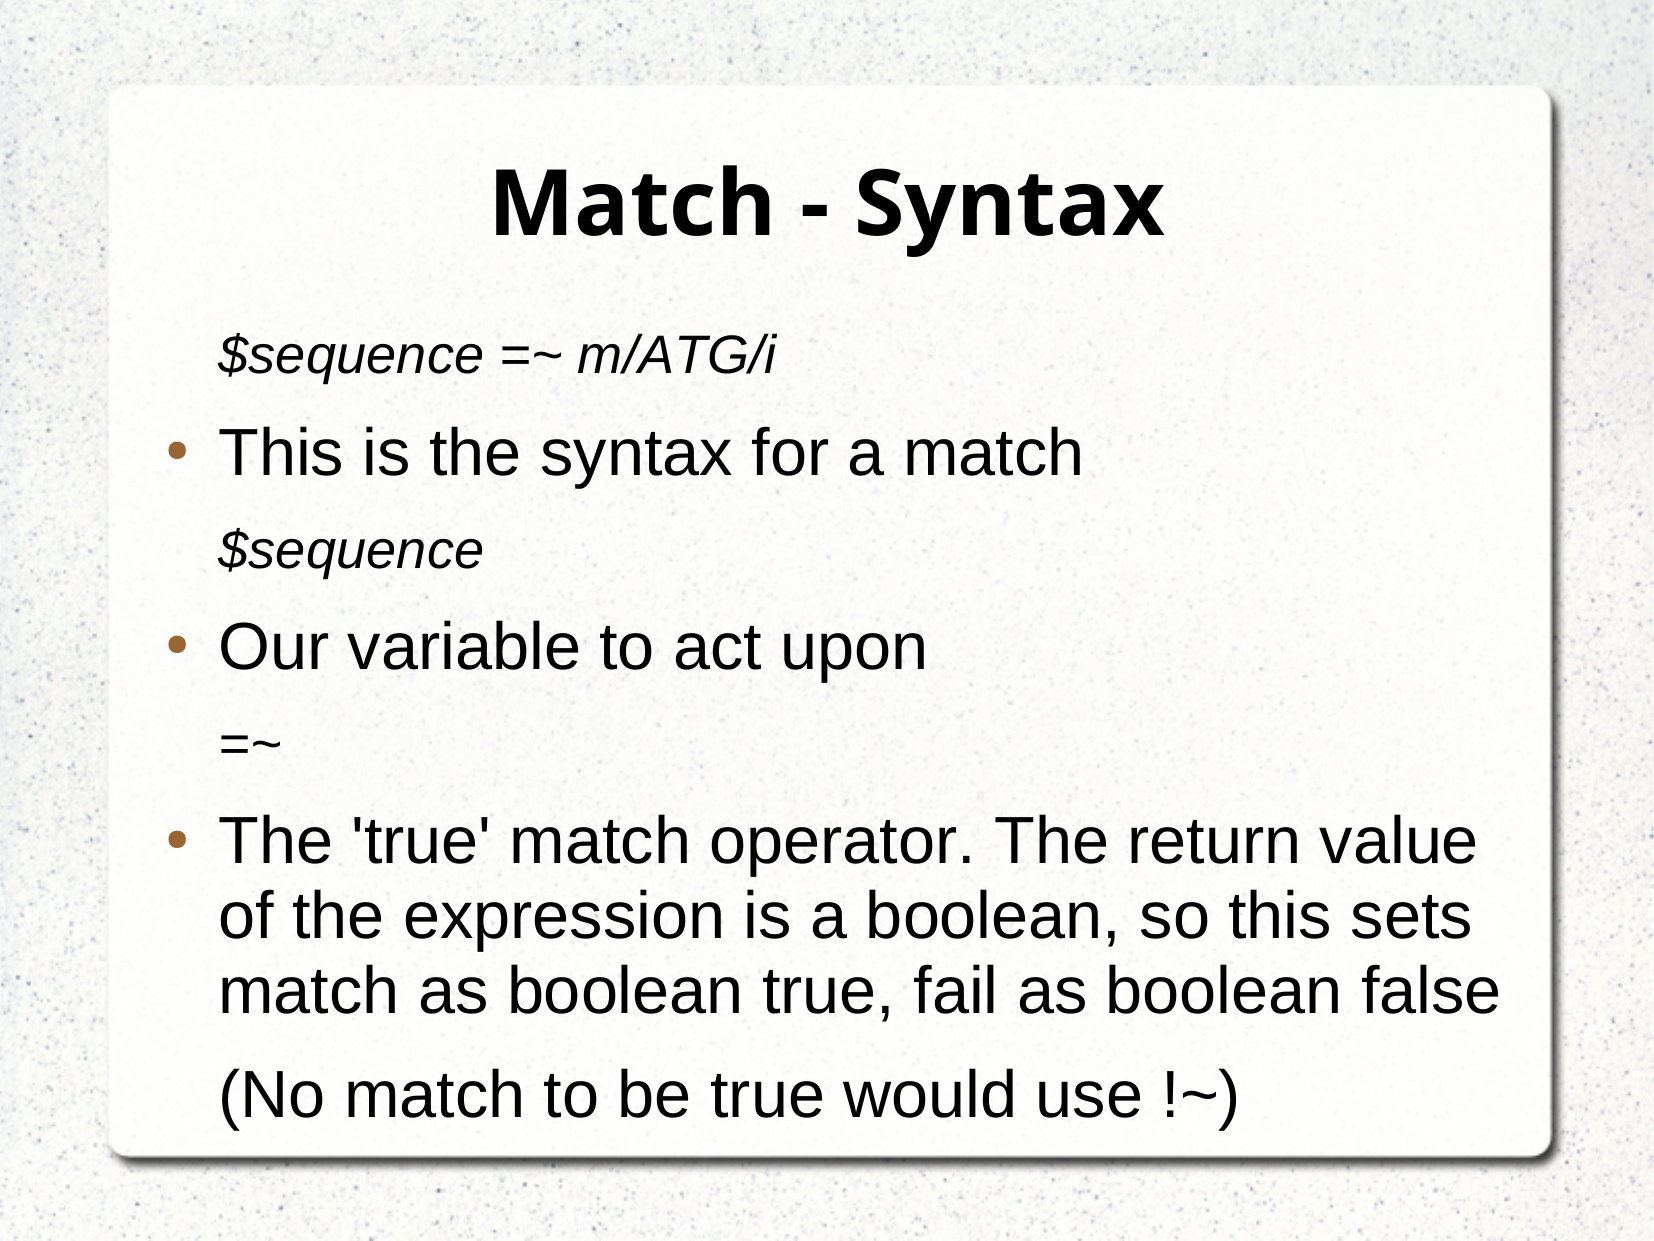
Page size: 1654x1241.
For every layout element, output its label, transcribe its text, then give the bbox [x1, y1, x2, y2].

title Match - Syntax [118, 96, 1536, 304]
picture [0, 0, 1654, 1241]
list $sequence =~ m/ATG/i This is the syntax for a match $sequence Our variable to act upon =~ The 'true' match operator. The return value of the expression is a boolean, so this sets match as boolean true, fail as boolean false (No match to be true would use !~) [147, 324, 1506, 1131]
